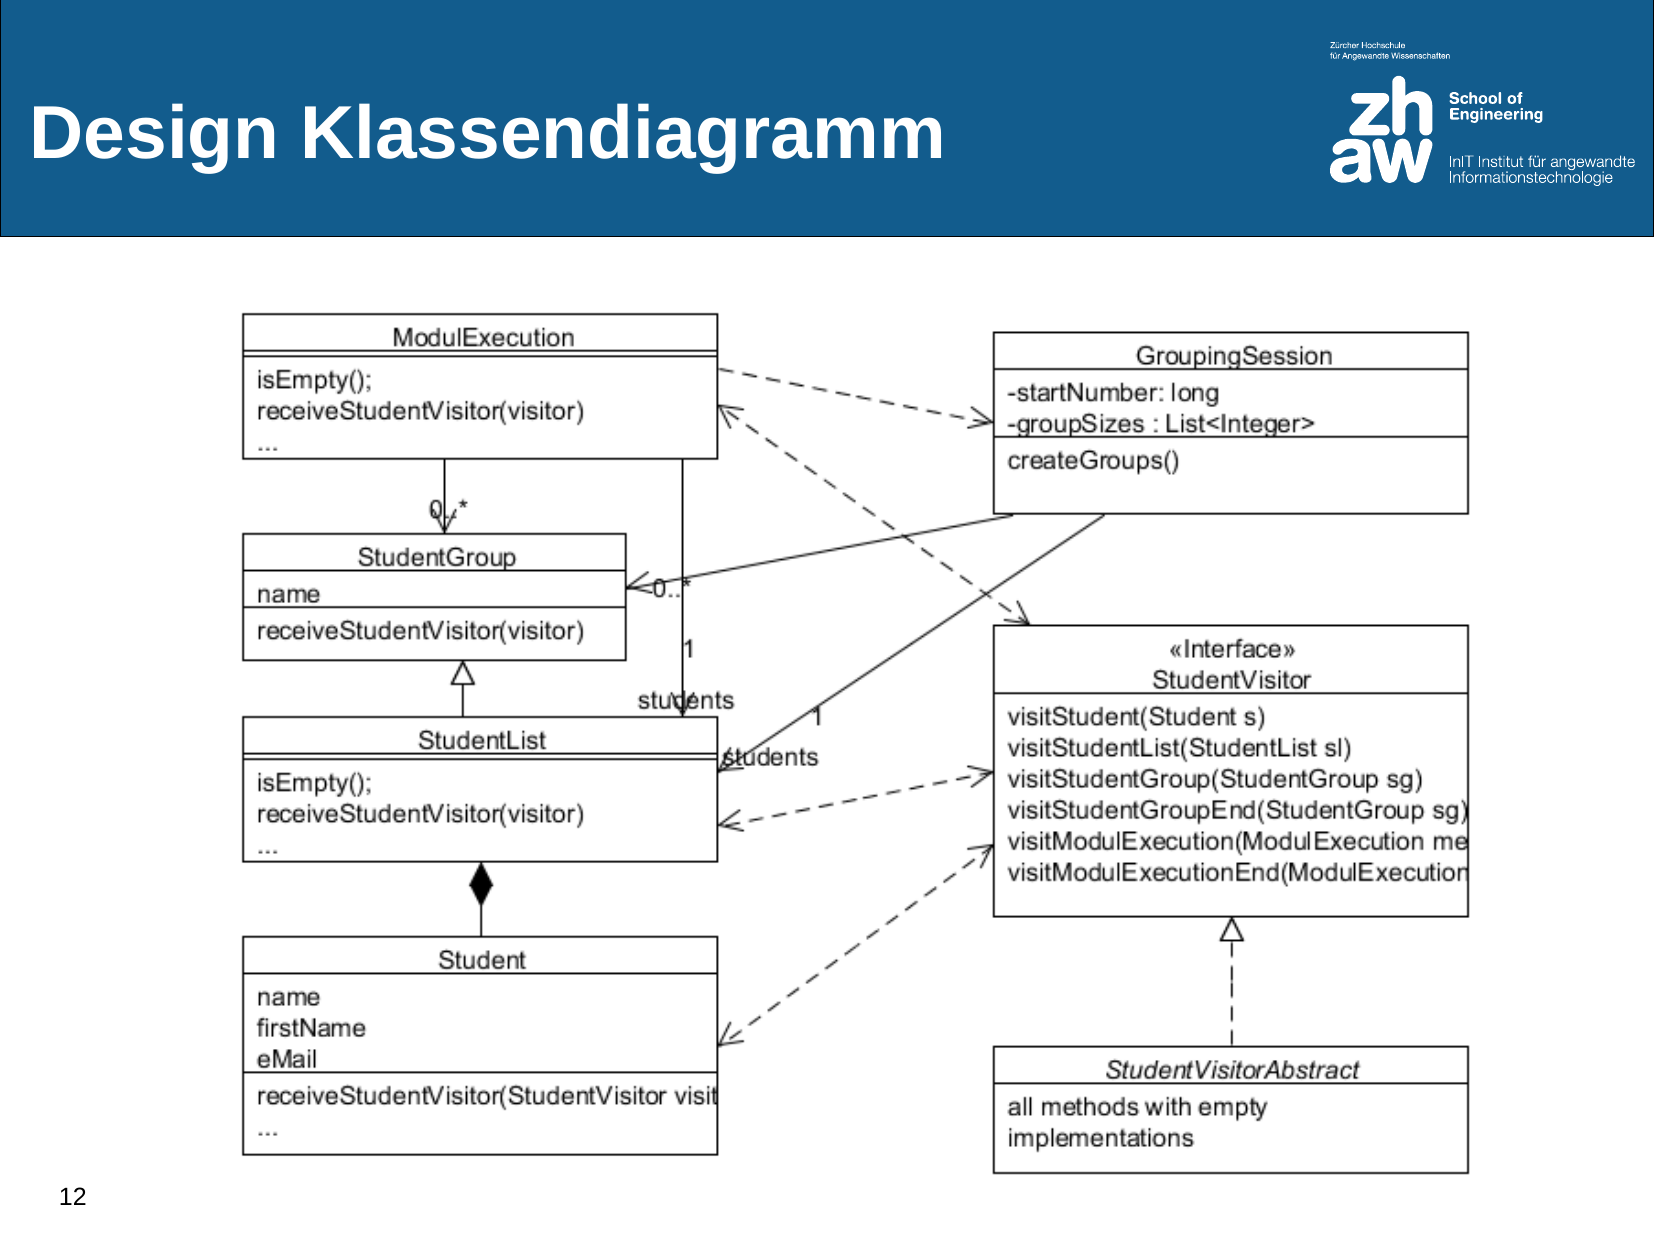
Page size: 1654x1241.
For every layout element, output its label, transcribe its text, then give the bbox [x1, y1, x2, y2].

title Design Klassendiagramm [29, 29, 1442, 237]
picture [206, 277, 1506, 1211]
